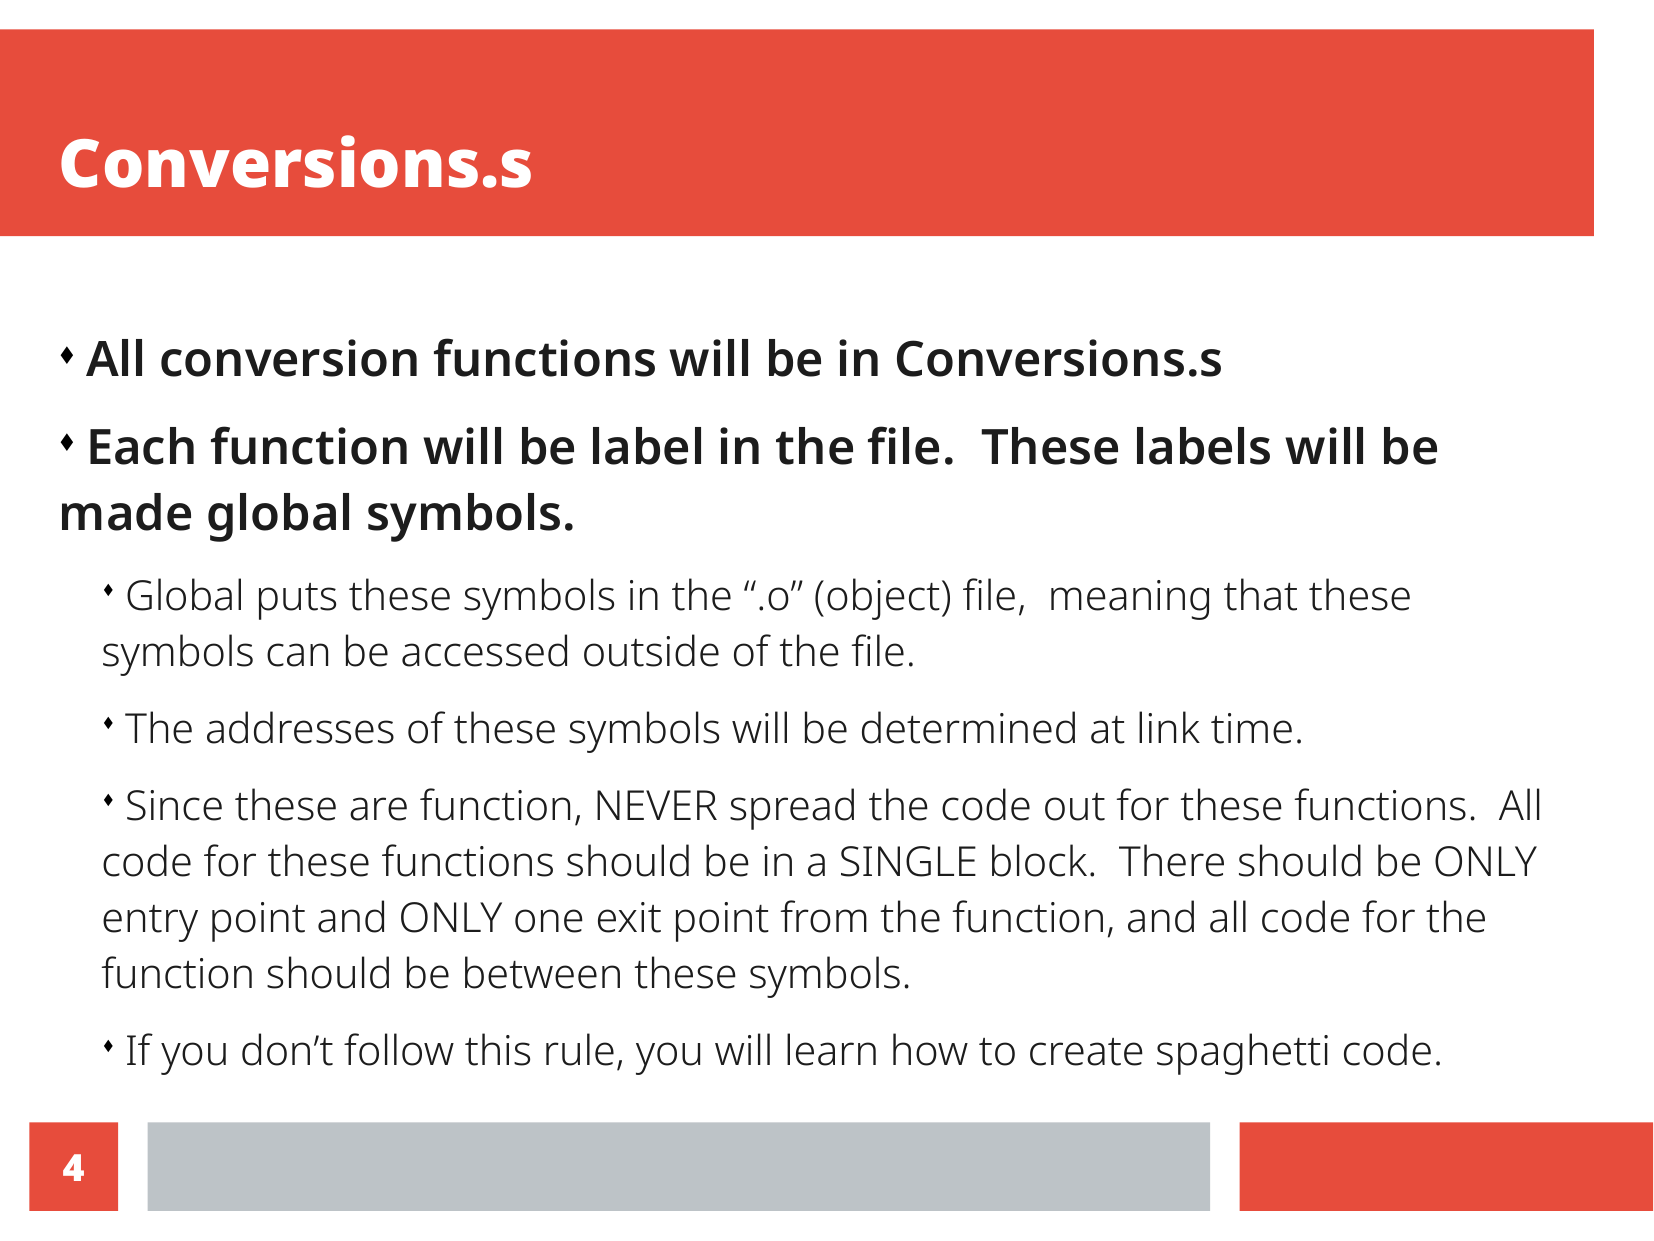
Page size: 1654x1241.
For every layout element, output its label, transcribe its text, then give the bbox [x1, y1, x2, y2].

list All conversion functions will be in Conversions.s Each function will be label in the file. These labels will be made global symbols. Global puts these symbols in the “.o” (object) file, meaning that these symbols can be accessed outside of the file. The addresses of these symbols will be determined at link time. Since these are function, NEVER spread the code out for these functions. All code for these functions should be in a SINGLE block. There should be ONLY entry point and ONLY one exit point from the function, and all code for the function should be between these symbols. If you don’t follow this rule, you will learn how to create spaghetti code. [58, 324, 1565, 1093]
title Conversions.s [58, 59, 1594, 207]
